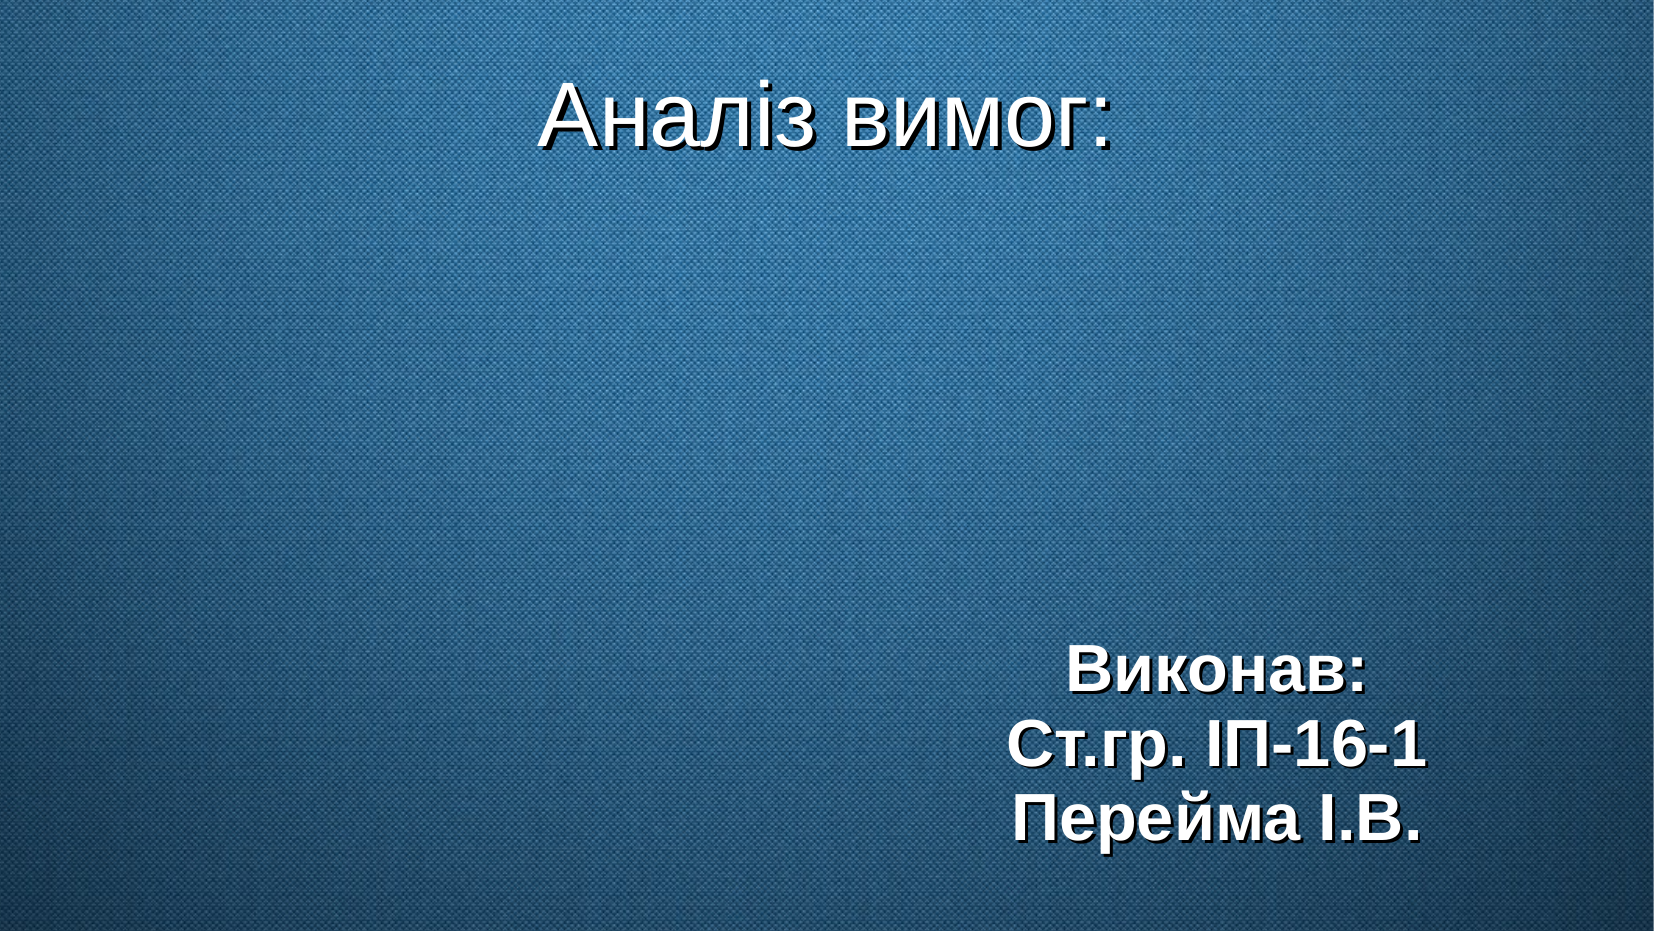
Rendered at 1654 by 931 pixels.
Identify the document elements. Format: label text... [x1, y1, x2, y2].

picture [0, 0, 1654, 931]
subtitle Виконав: Ст.гр. ІП-16-1 Перейма І.В. [799, 630, 1636, 856]
title Аналіз вимог: [82, 37, 1571, 193]
